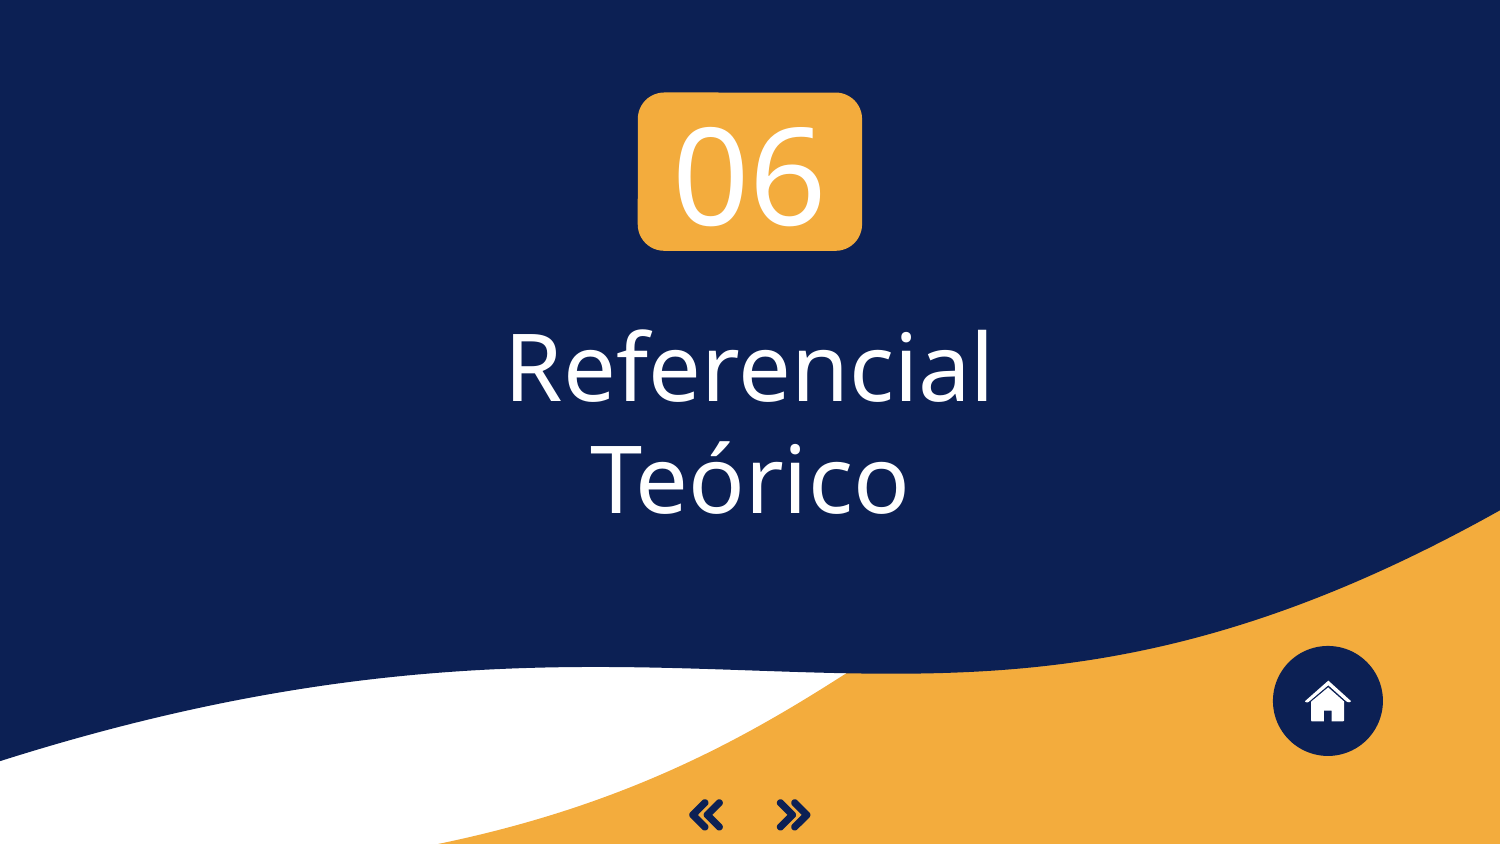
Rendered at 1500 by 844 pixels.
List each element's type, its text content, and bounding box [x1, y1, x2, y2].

title Referencial Teórico [328, 307, 1172, 532]
text_box [1272, 645, 1383, 756]
text_box [643, 92, 856, 102]
text_box [643, 241, 857, 251]
text_box [604, 774, 896, 844]
title 06 [631, 102, 869, 241]
